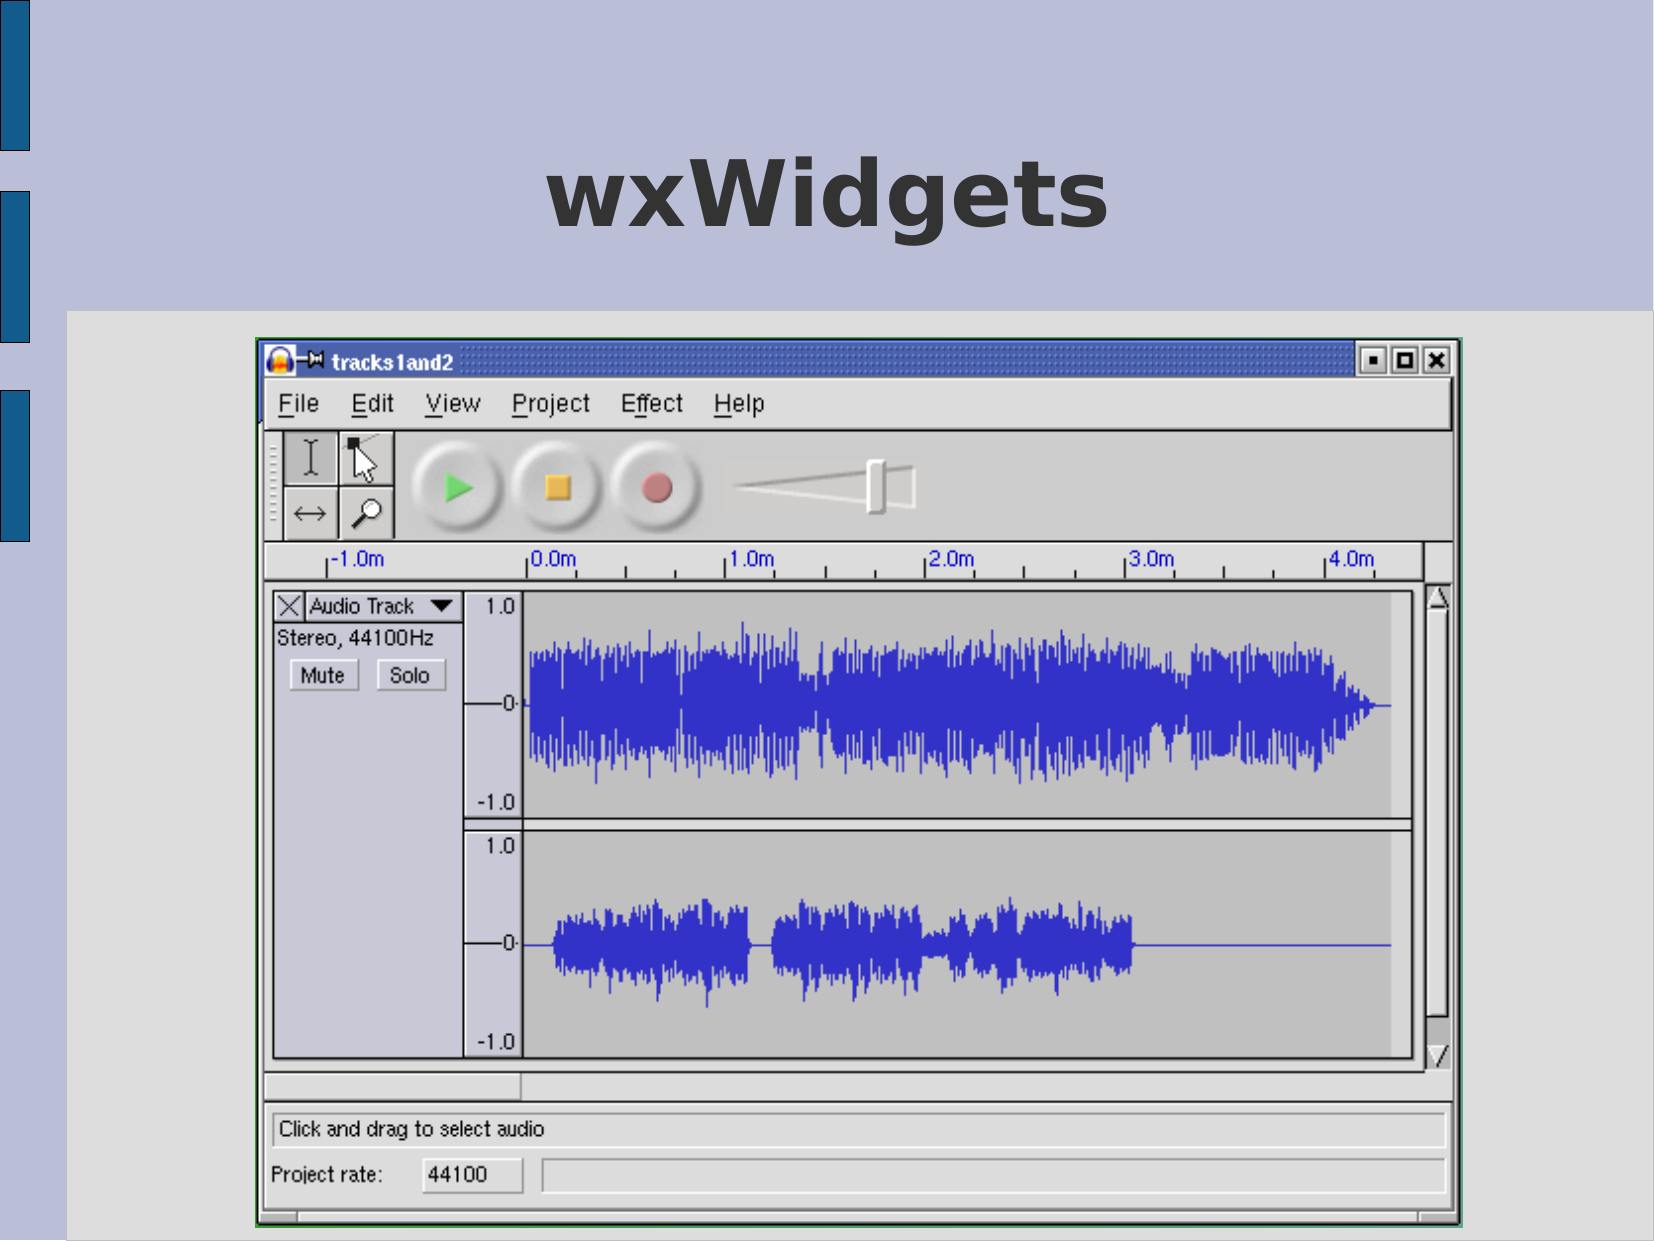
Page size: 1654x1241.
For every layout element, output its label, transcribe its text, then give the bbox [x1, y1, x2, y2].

title wxWidgets [121, 91, 1534, 299]
picture [255, 337, 1463, 1229]
